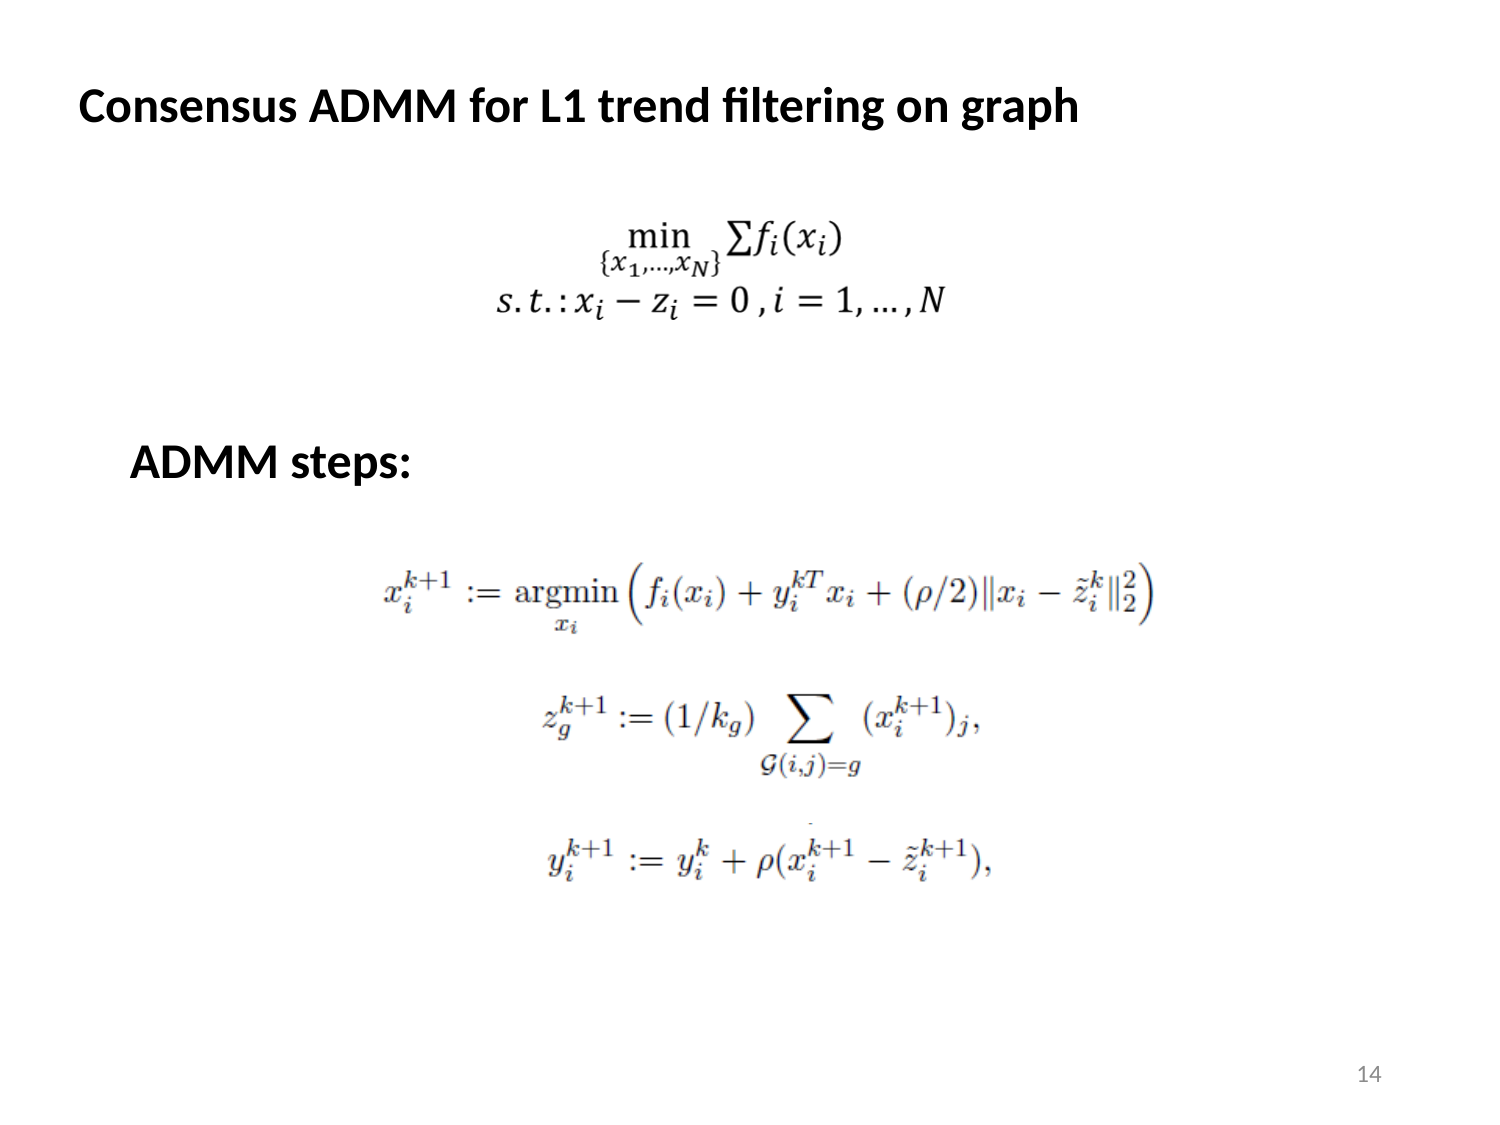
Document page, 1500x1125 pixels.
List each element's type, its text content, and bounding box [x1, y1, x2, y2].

text_box ADMM steps: [115, 421, 427, 497]
text_box Consensus ADMM for L1 trend filtering on graph [63, 65, 1107, 141]
slide_number <number> [1059, 1042, 1397, 1103]
picture [378, 547, 1172, 642]
picture [542, 823, 1008, 896]
text_box [346, 204, 1097, 331]
picture [529, 677, 983, 788]
